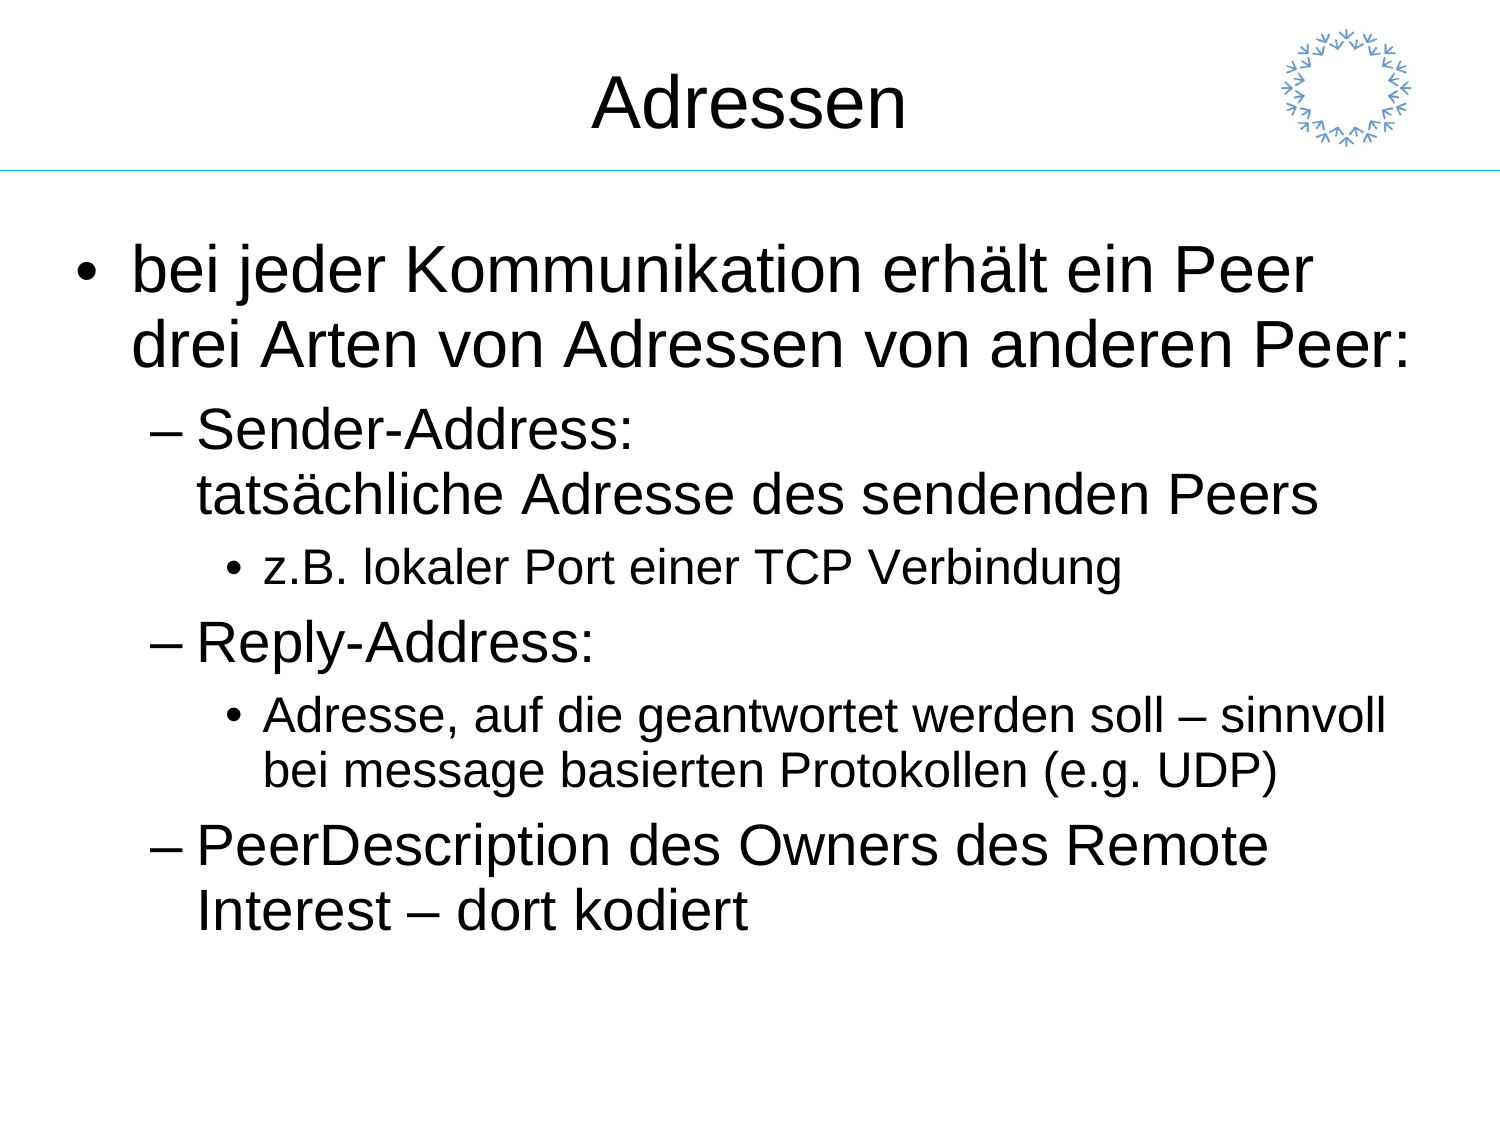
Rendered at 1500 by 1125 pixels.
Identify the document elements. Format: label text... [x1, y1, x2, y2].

title Adressen [75, 57, 1426, 148]
picture [1281, 29, 1412, 57]
list bei jeder Kommunikation erhält ein Peer drei Arten von Adressen von anderen Peer: Sender-Address: tatsächliche Adresse des sendenden Peers z.B. lokaler Port einer TCP Verbindung Reply-Address: Adresse, auf die geantwortet werden soll – sinnvoll bei message basierten Protokollen (e.g. UDP) PeerDescription des Owners des Remote Interest – dort kodiert [75, 232, 1426, 986]
